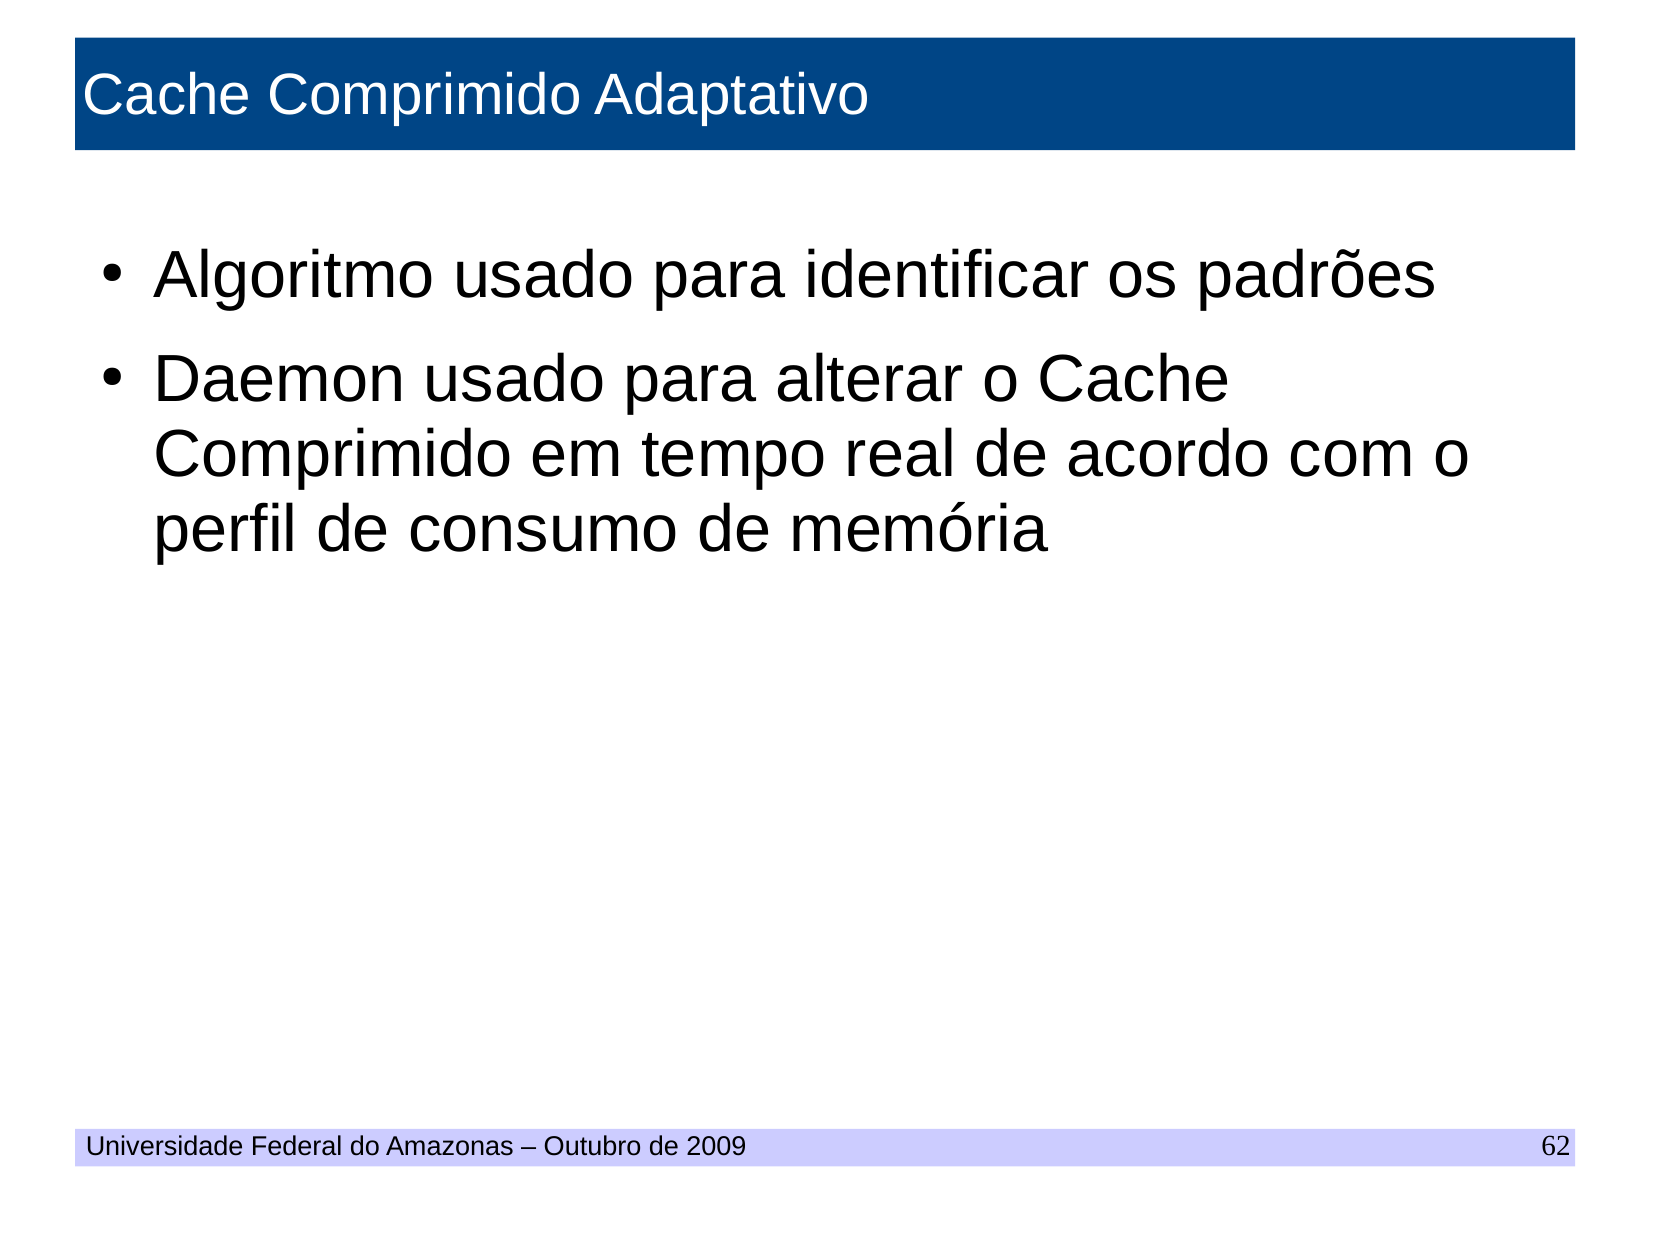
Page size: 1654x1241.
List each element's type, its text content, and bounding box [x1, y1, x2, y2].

title Cache Comprimido Adaptativo [82, 43, 1571, 145]
list Algoritmo usado para identificar os padrões Daemon usado para alterar o Cache Comprimido em tempo real de acordo com o perfil de consumo de memória [82, 237, 1571, 1056]
